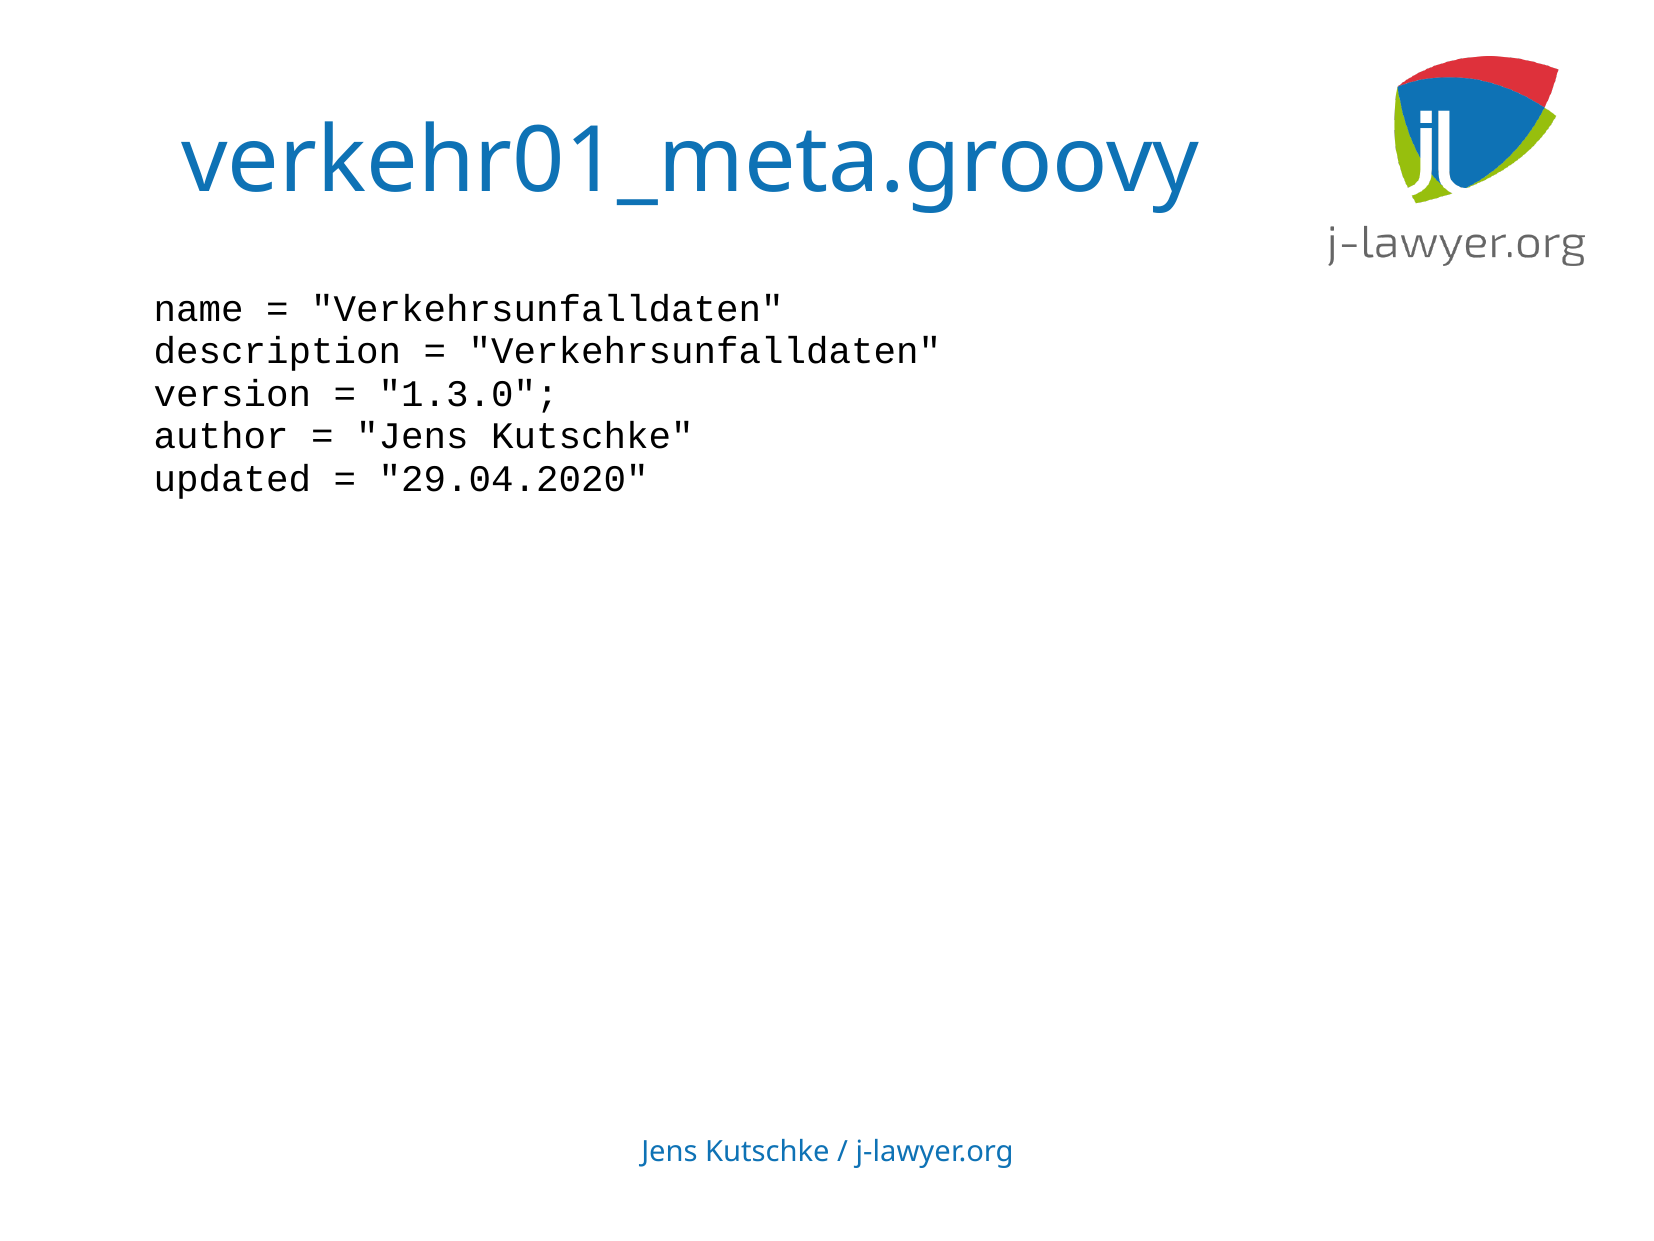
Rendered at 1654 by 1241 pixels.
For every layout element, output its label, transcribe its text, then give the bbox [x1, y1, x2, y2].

title verkehr01_meta.groovy [82, 52, 1300, 260]
picture [1328, 56, 1585, 266]
list name = "Verkehrsunfalldaten" description = "Verkehrsunfalldaten" version = "1.3.0"; author = "Jens Kutschke" updated = "29.04.2020" [82, 290, 1571, 1010]
